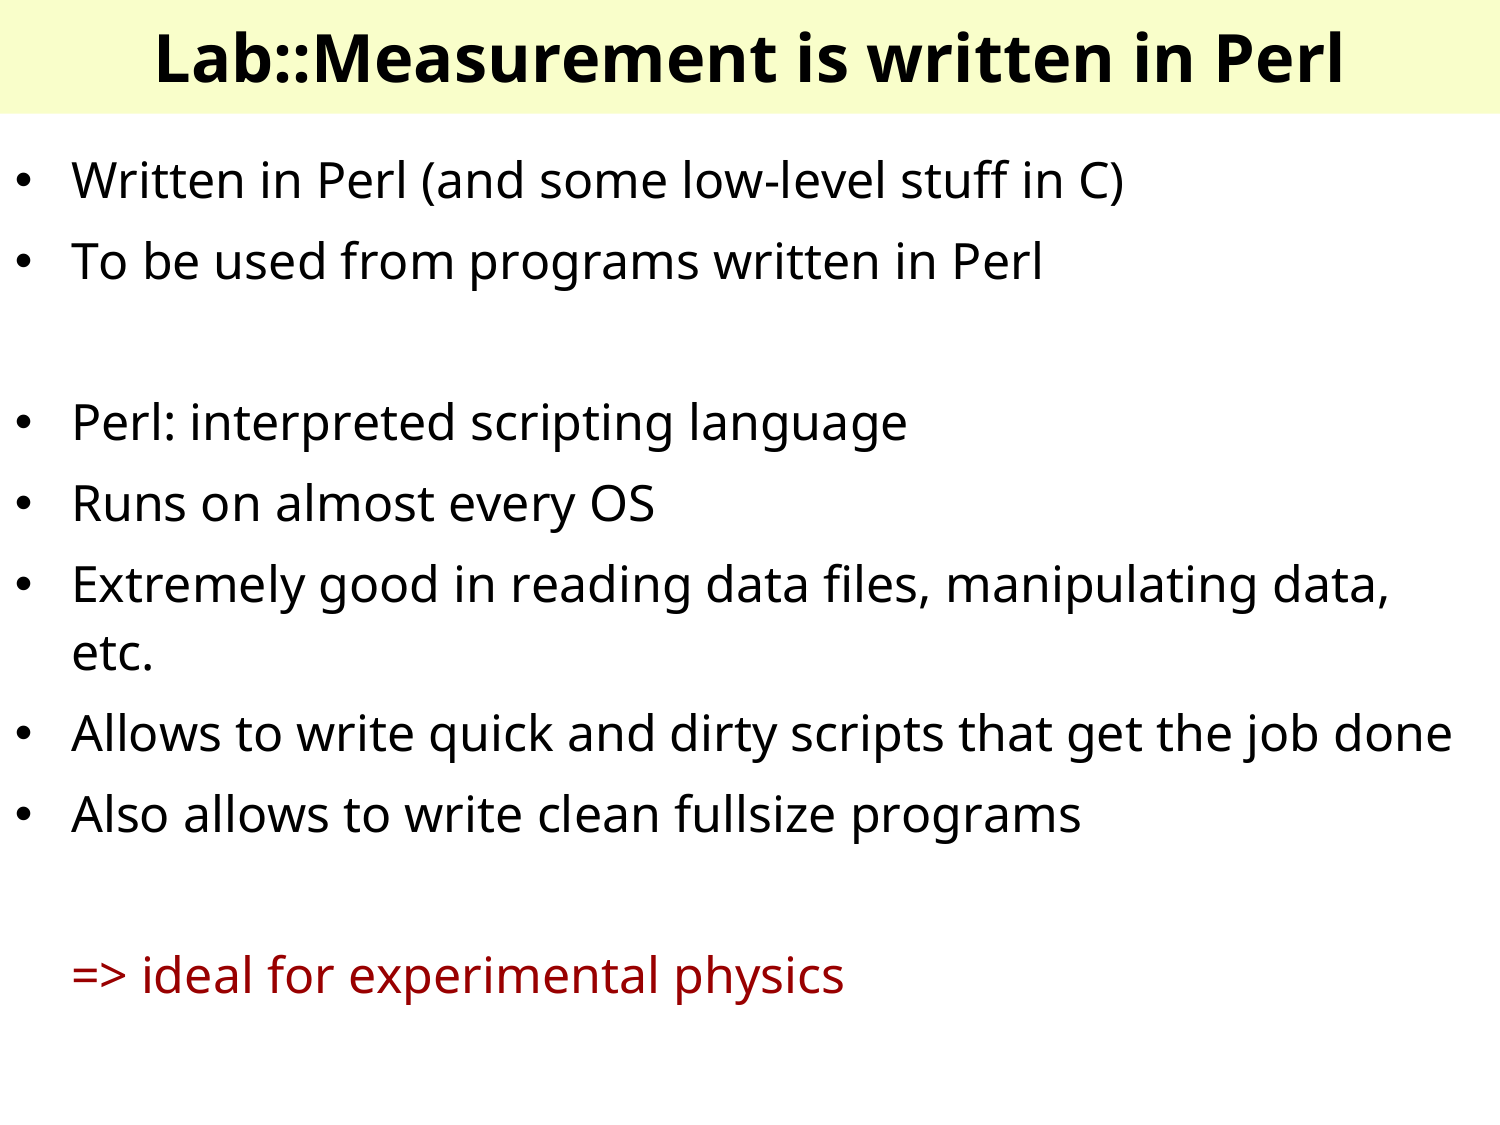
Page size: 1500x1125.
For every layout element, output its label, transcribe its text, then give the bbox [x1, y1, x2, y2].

list Written in Perl (and some low-level stuff in C) To be used from programs written in Perl Perl: interpreted scripting language Runs on almost every OS Extremely good in reading data files, manipulating data, etc. Allows to write quick and dirty scripts that get the job done Also allows to write clean fullsize programs => ideal for experimental physics [0, 137, 1500, 1125]
title Lab::Measurement is written in Perl [0, 0, 1500, 114]
